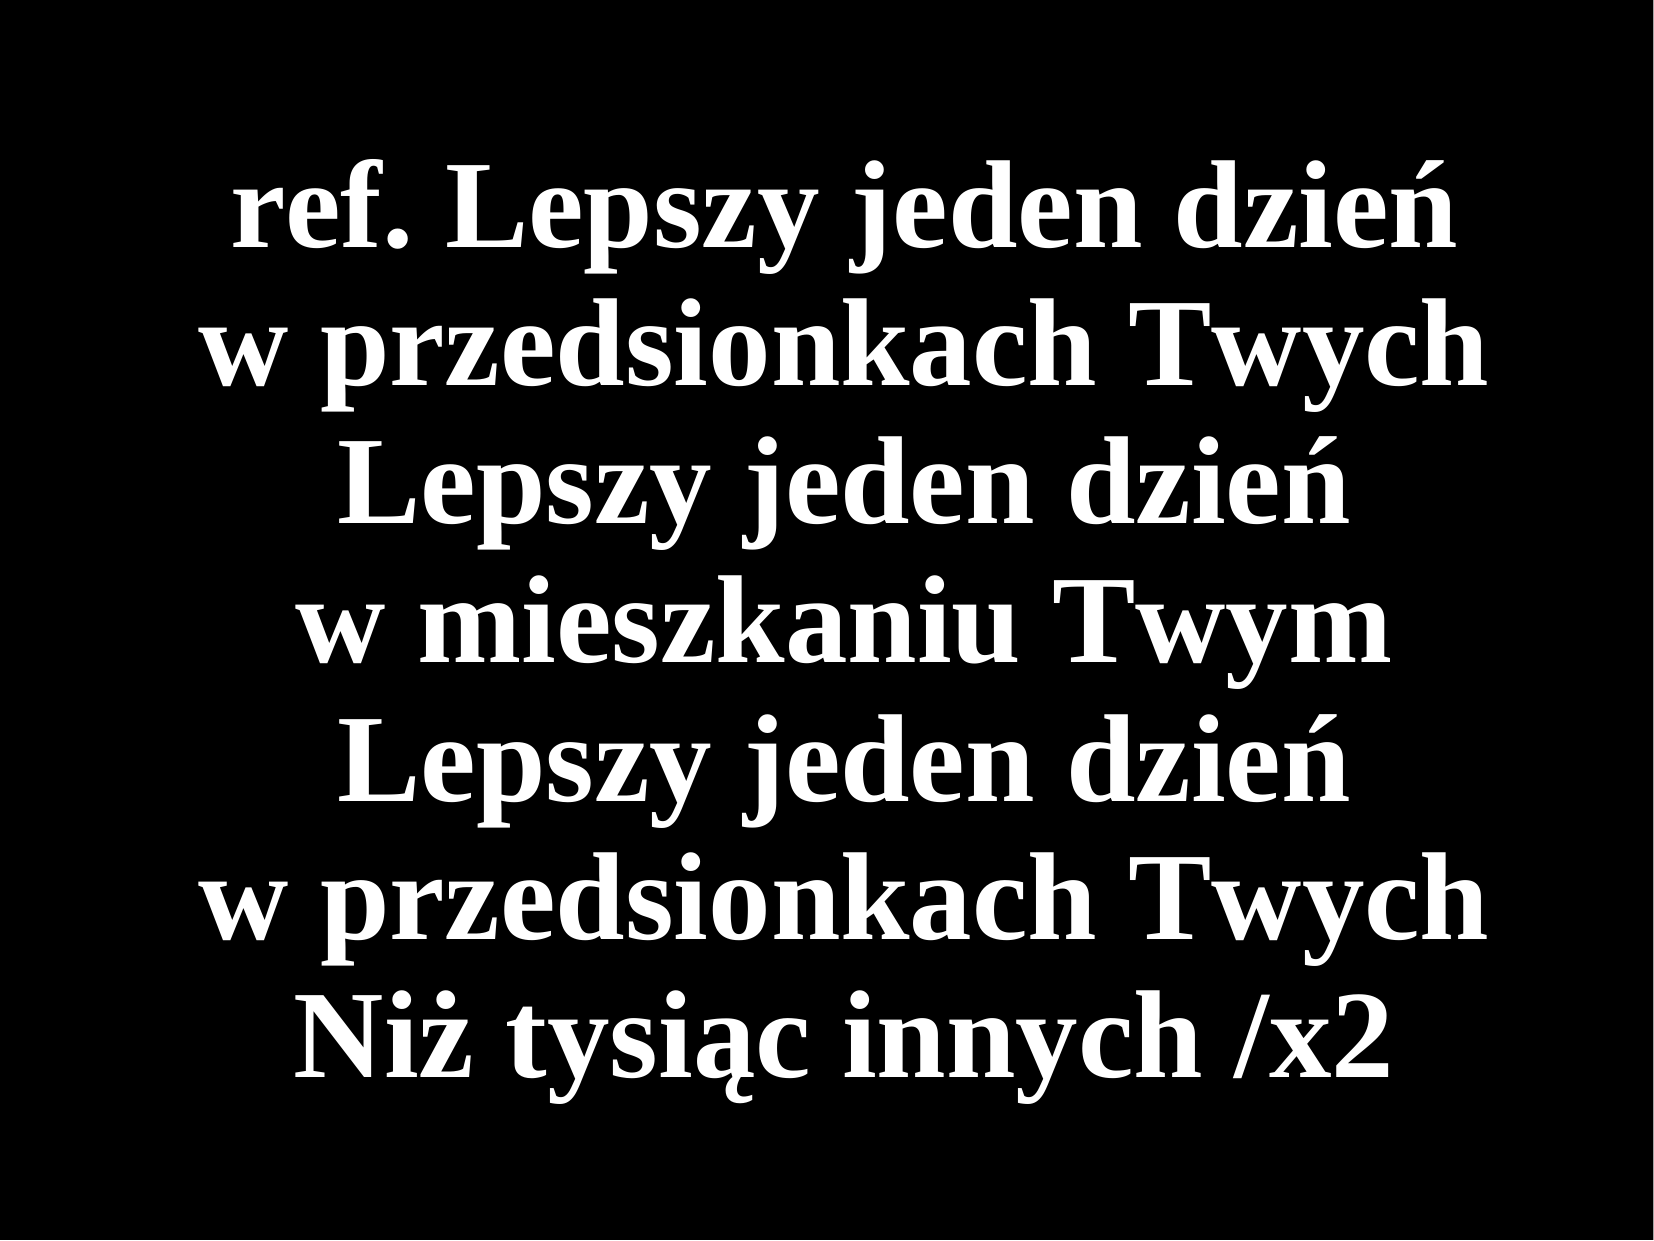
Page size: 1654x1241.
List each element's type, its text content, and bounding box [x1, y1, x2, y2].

subtitle ref. Lepszy jeden dzień w przedsionkach Twych Lepszy jeden dzień w mieszkaniu Twym Lepszy jeden dzień w przedsionkach Twych Niż tysiąc innych /x2 [0, 0, 1654, 1241]
